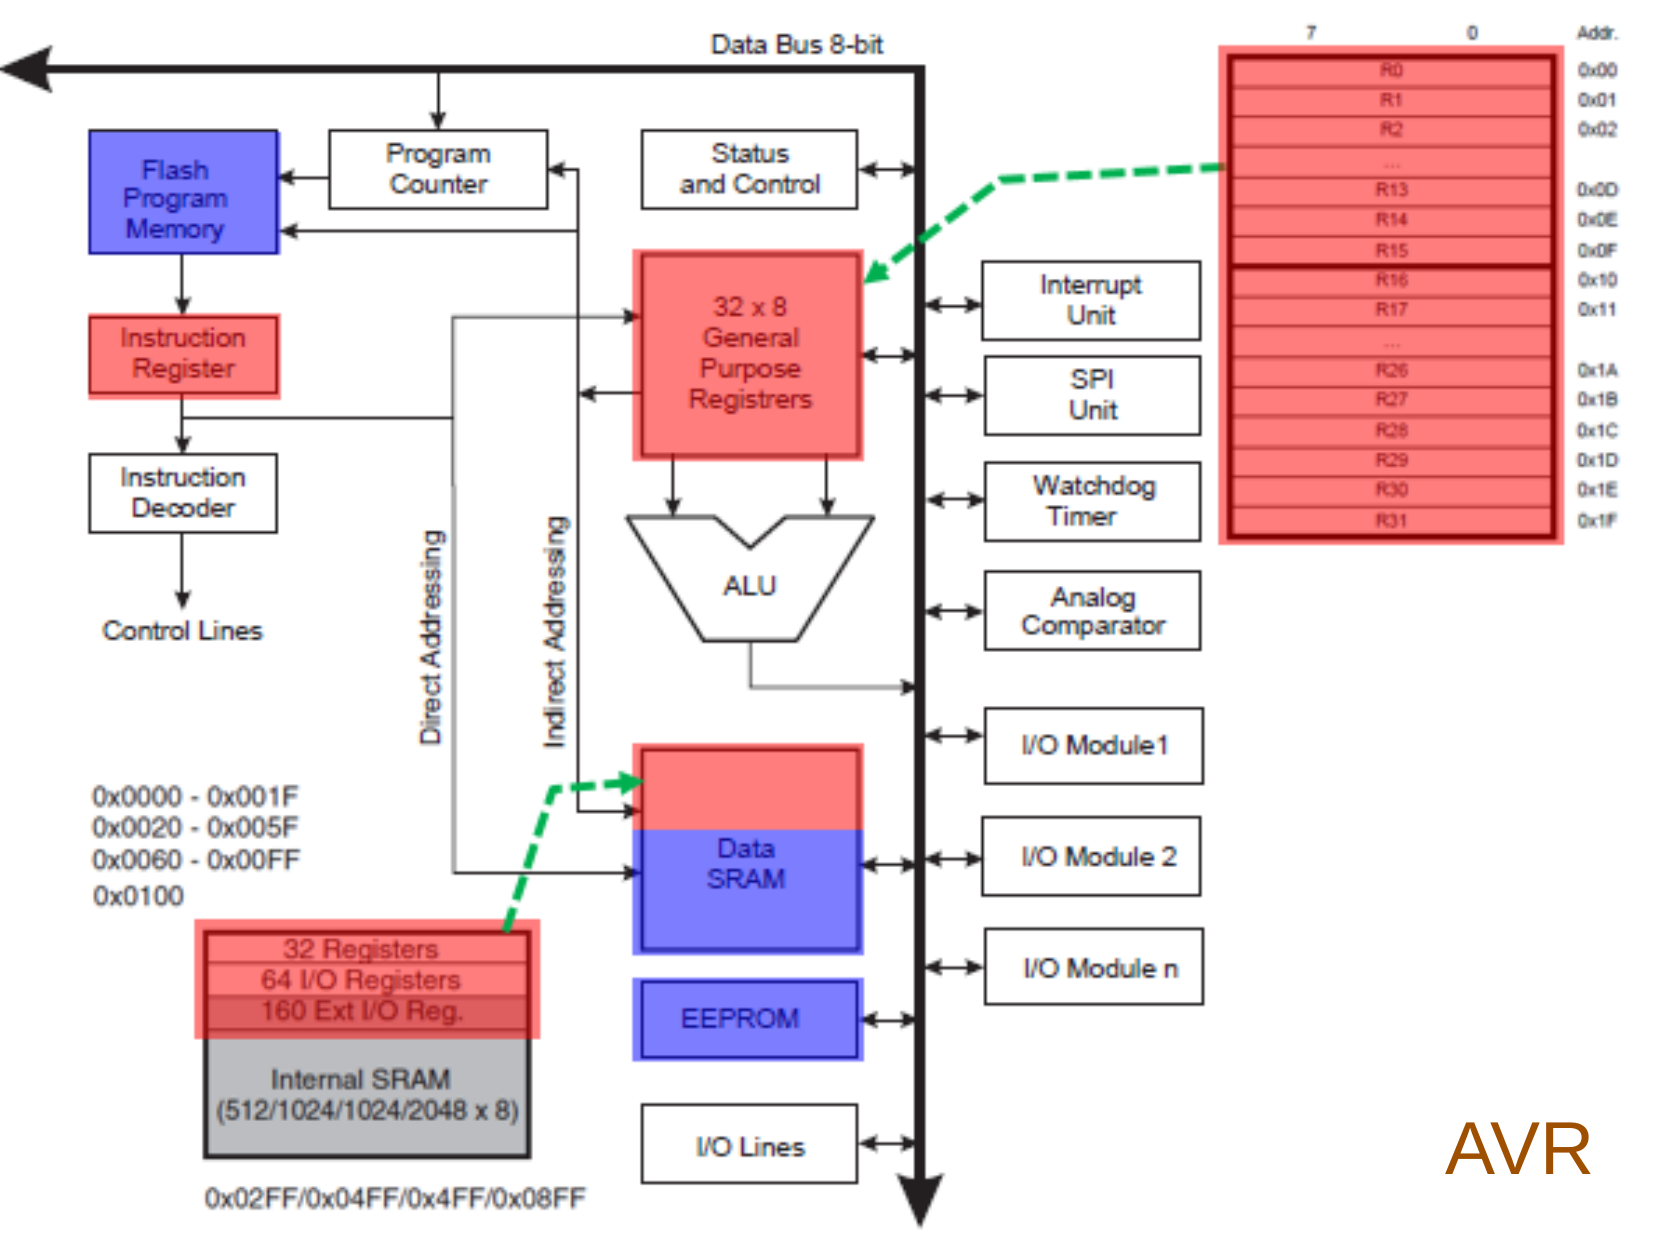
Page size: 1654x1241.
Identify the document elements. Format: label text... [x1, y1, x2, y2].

title AVR [59, 1092, 1595, 1211]
picture [0, 0, 1654, 1241]
